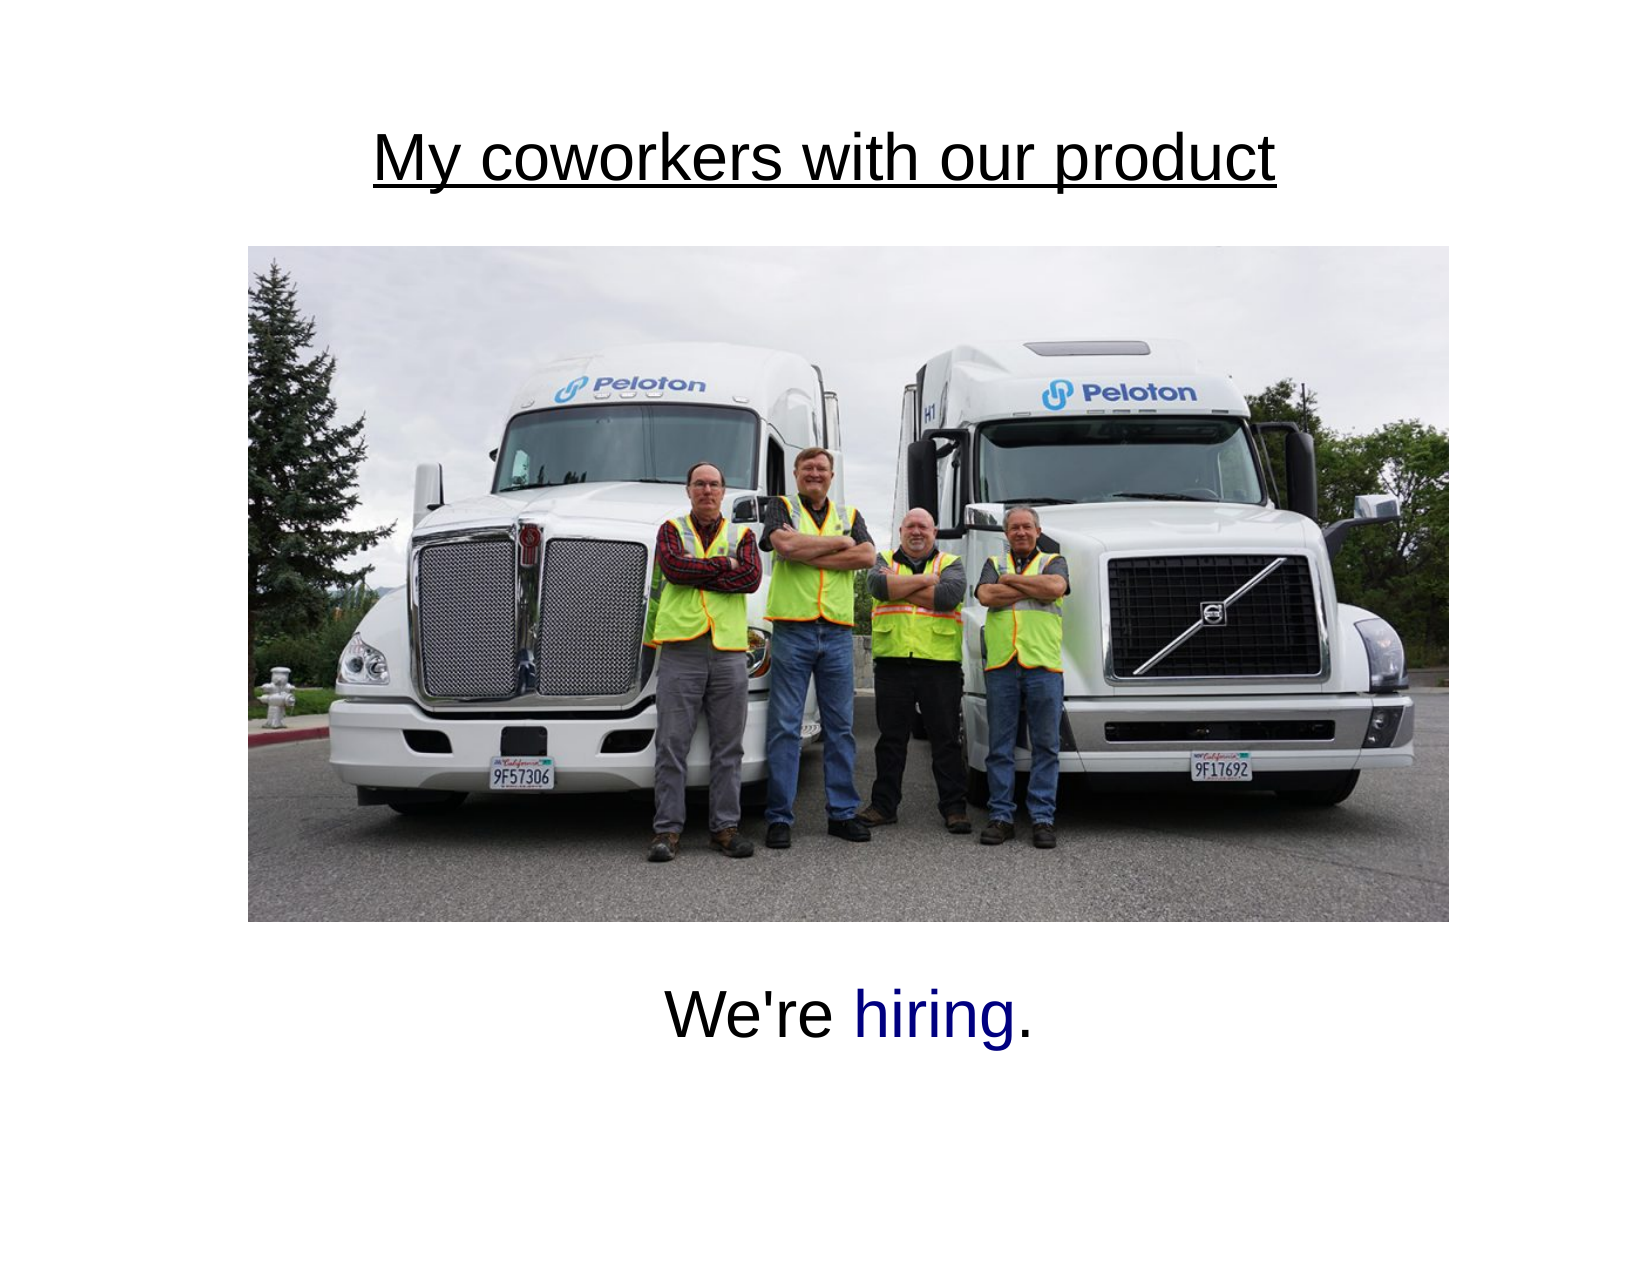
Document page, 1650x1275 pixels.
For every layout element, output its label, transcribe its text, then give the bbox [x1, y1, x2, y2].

picture [248, 264, 1449, 922]
title My coworkers with our product [82, 50, 1568, 264]
text_box We're hiring. [649, 969, 1050, 1059]
